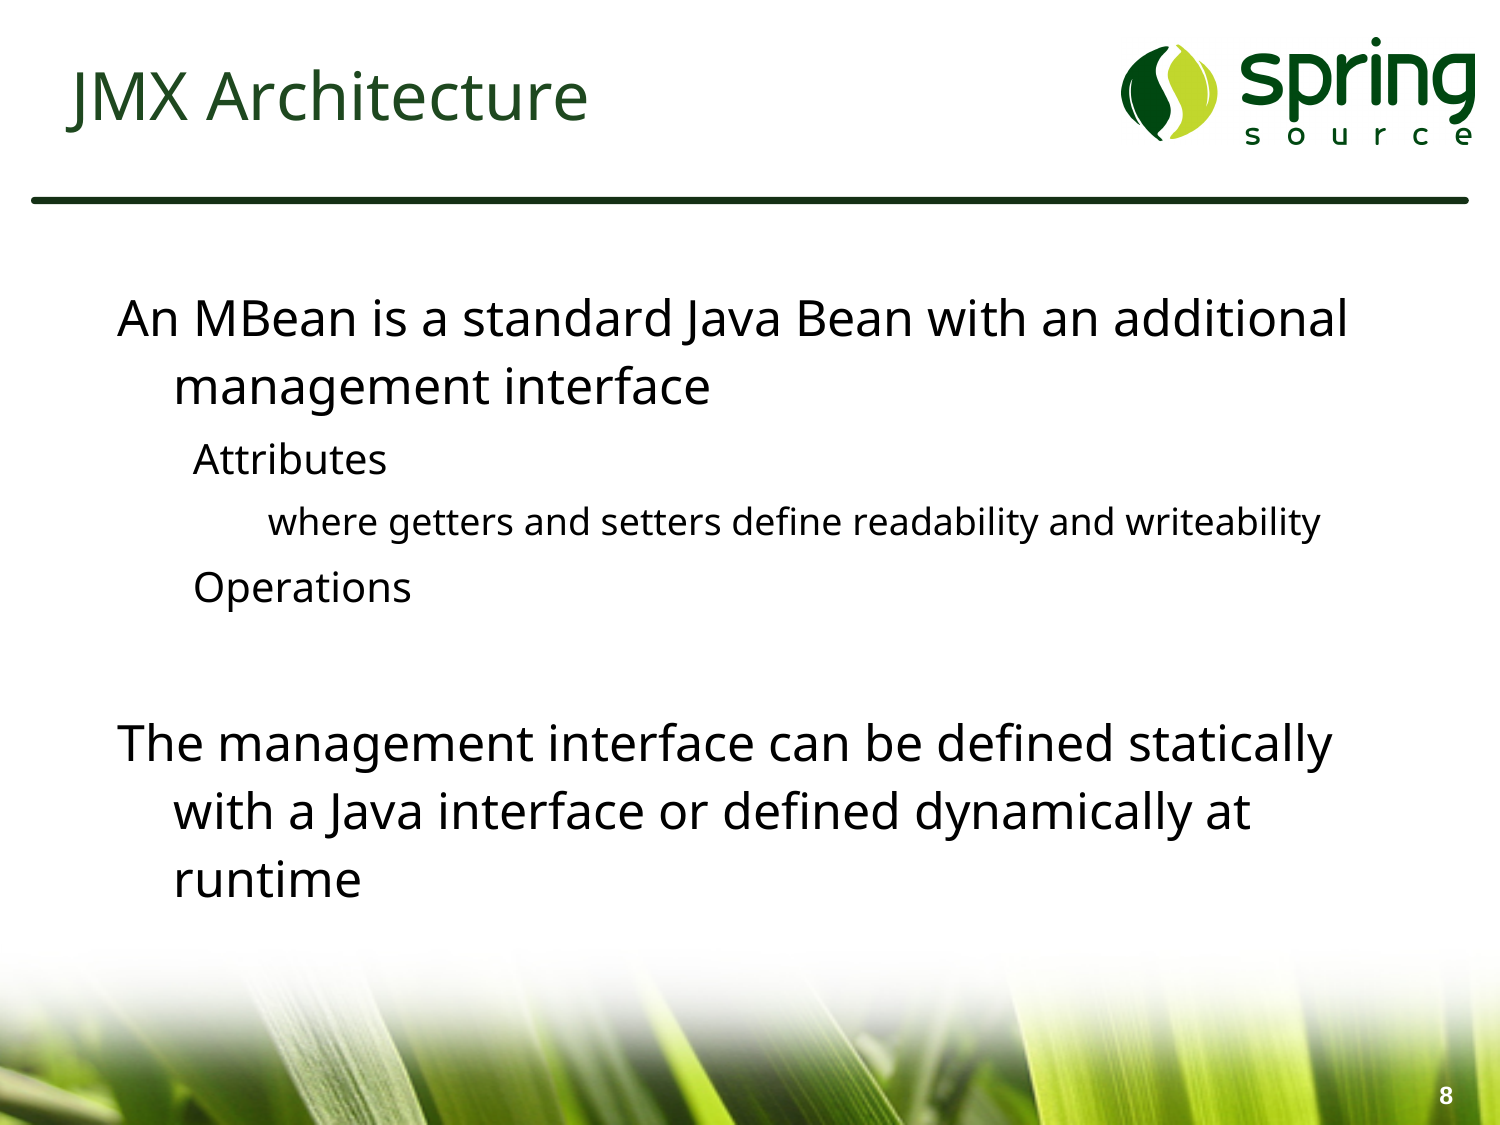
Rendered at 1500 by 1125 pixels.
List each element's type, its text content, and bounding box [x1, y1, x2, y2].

list An MBean is a standard Java Bean with an additional management interface Attributes where getters and setters define readability and writeability Operations The management interface can be defined statically with a Java interface or defined dynamically at runtime [103, 275, 1394, 938]
picture [0, 944, 1500, 1125]
title JMX Architecture [56, 13, 1089, 176]
picture [1121, 37, 1475, 145]
